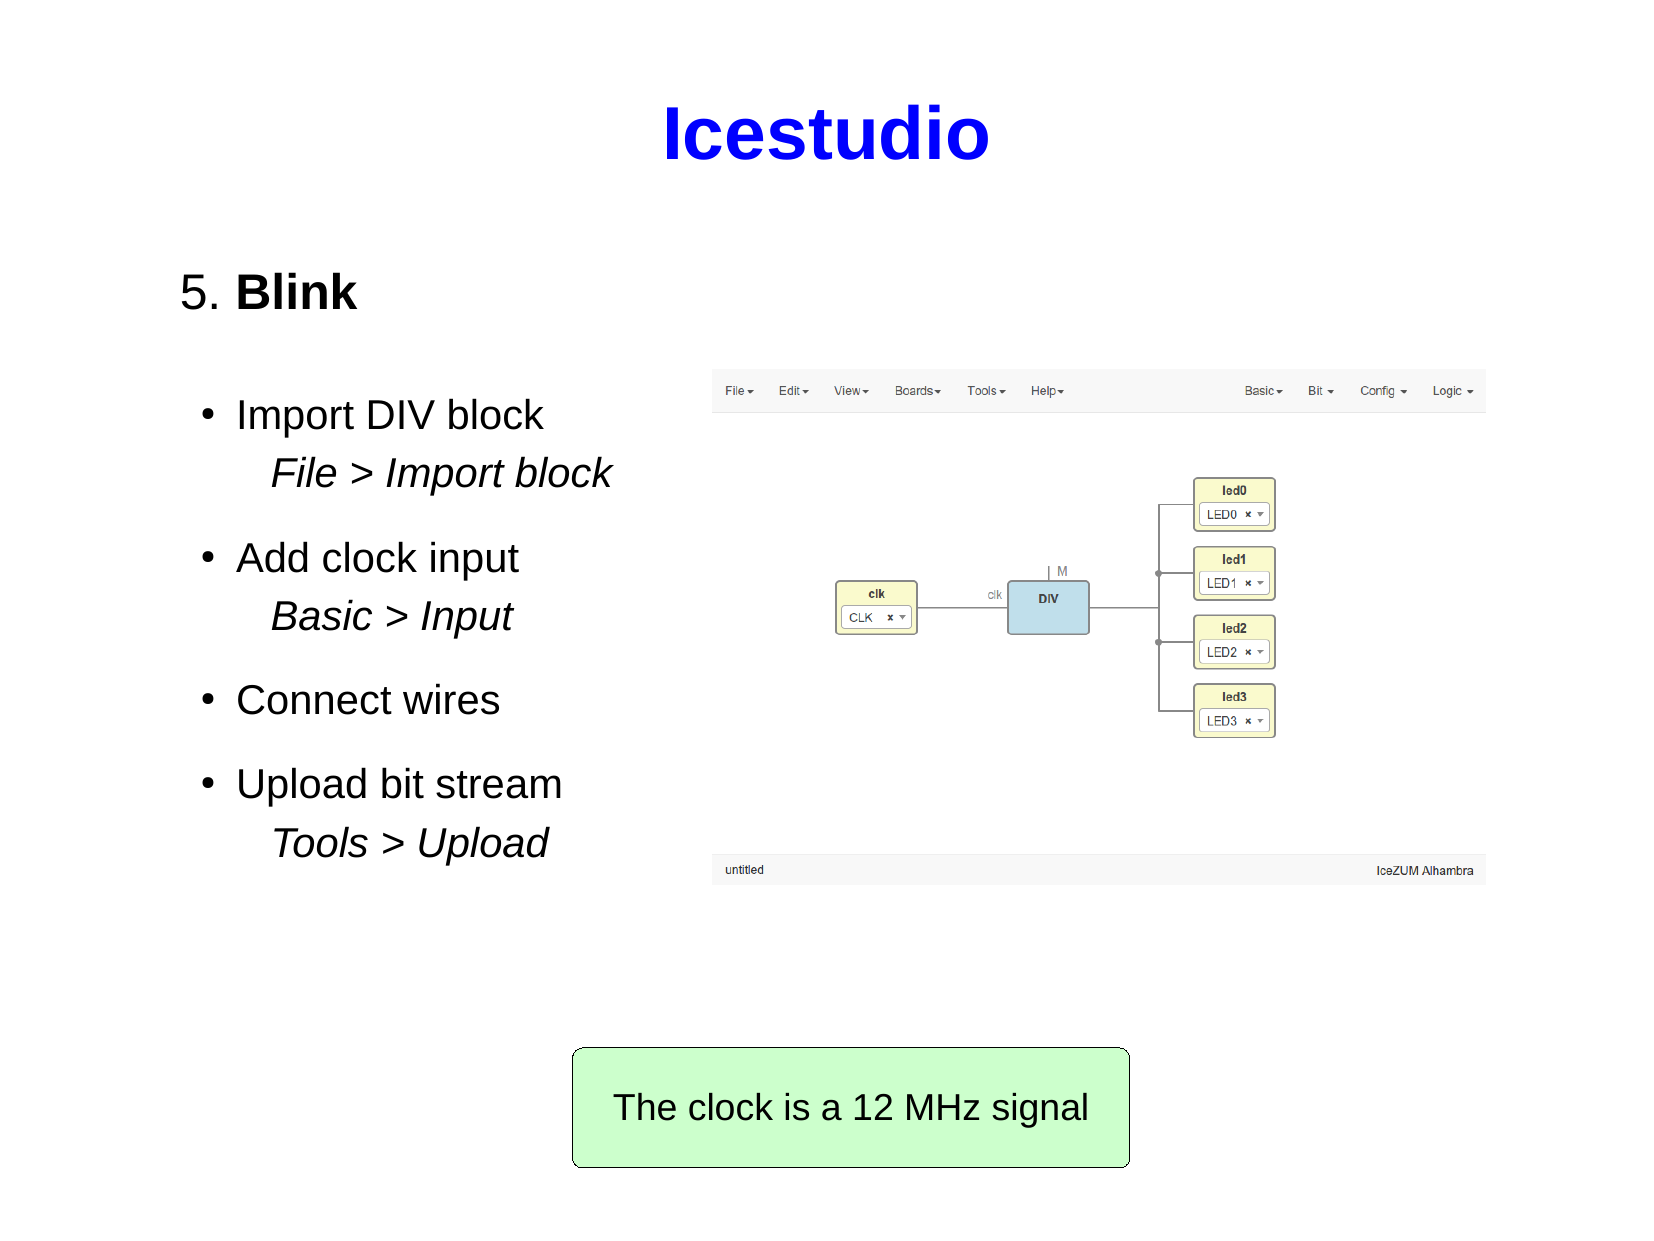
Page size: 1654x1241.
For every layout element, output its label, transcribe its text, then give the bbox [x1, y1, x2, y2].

title Icestudio [82, 30, 1571, 238]
text_box The clock is a 12 MHz signal [572, 1047, 1130, 1168]
picture [712, 369, 1486, 886]
text_box 5. Blink [165, 239, 665, 345]
text_box Import DIV block File > Import block Add clock input Basic > Input Connect wires Upload bit stream Tools > Upload [185, 384, 1486, 1192]
